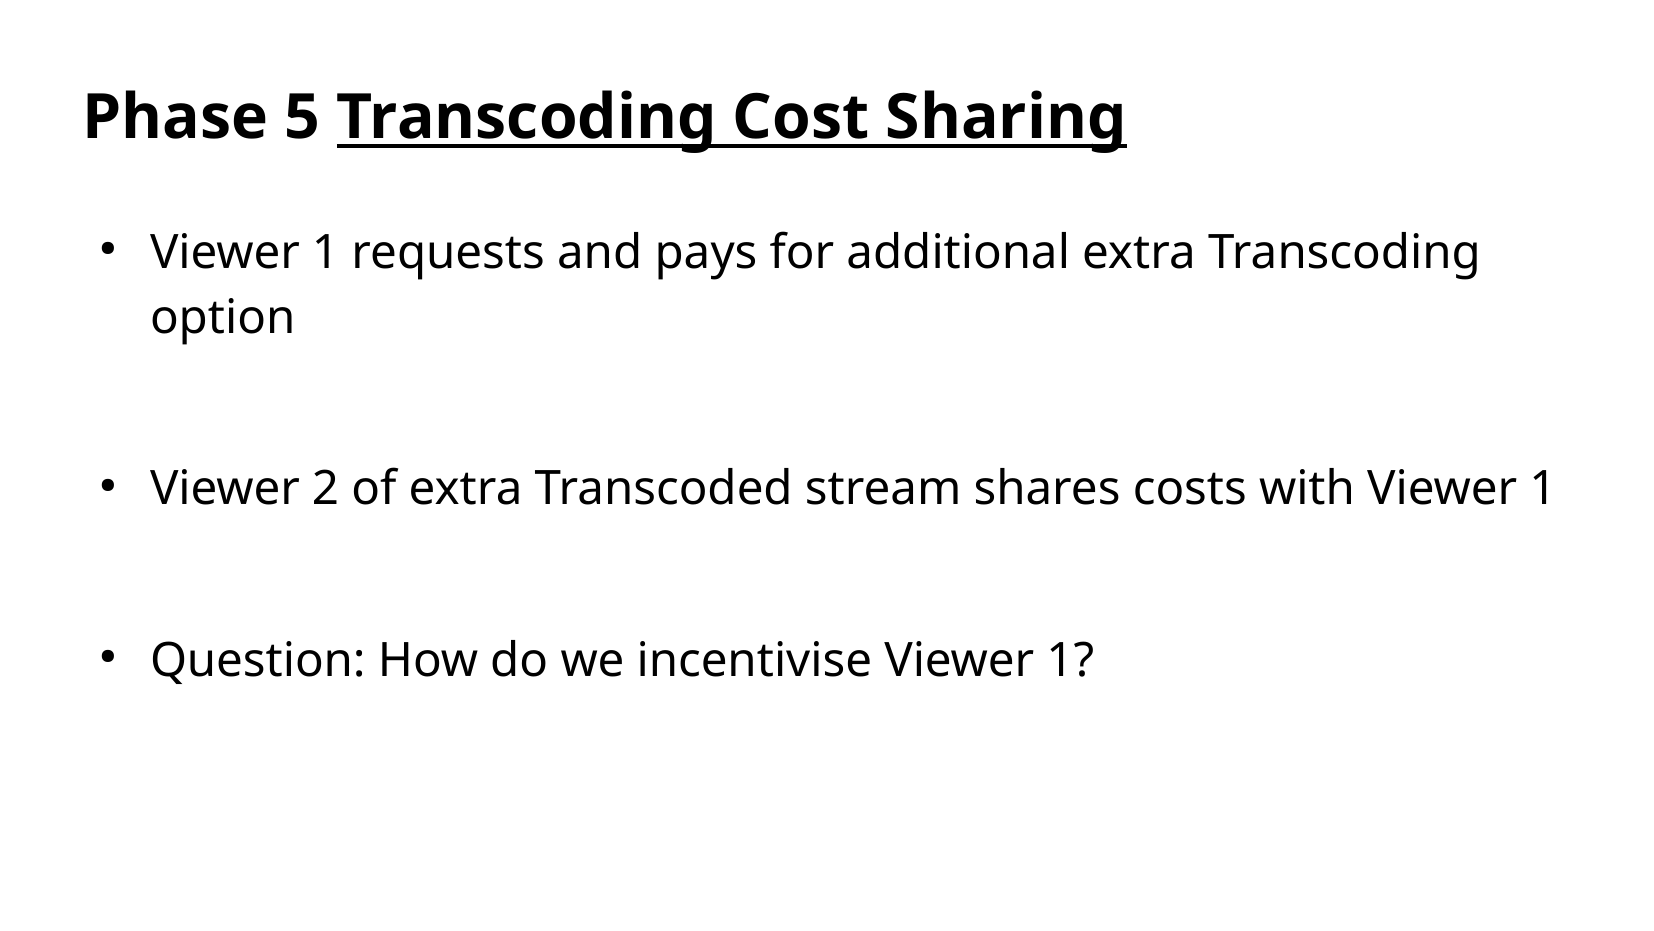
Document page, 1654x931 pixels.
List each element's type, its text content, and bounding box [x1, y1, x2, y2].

list Viewer 1 requests and pays for additional extra Transcoding option Viewer 2 of extra Transcoded stream shares costs with Viewer 1 Question: How do we incentivise Viewer 1? [82, 217, 1571, 758]
title Phase 5 Transcoding Cost Sharing [82, 37, 1571, 193]
